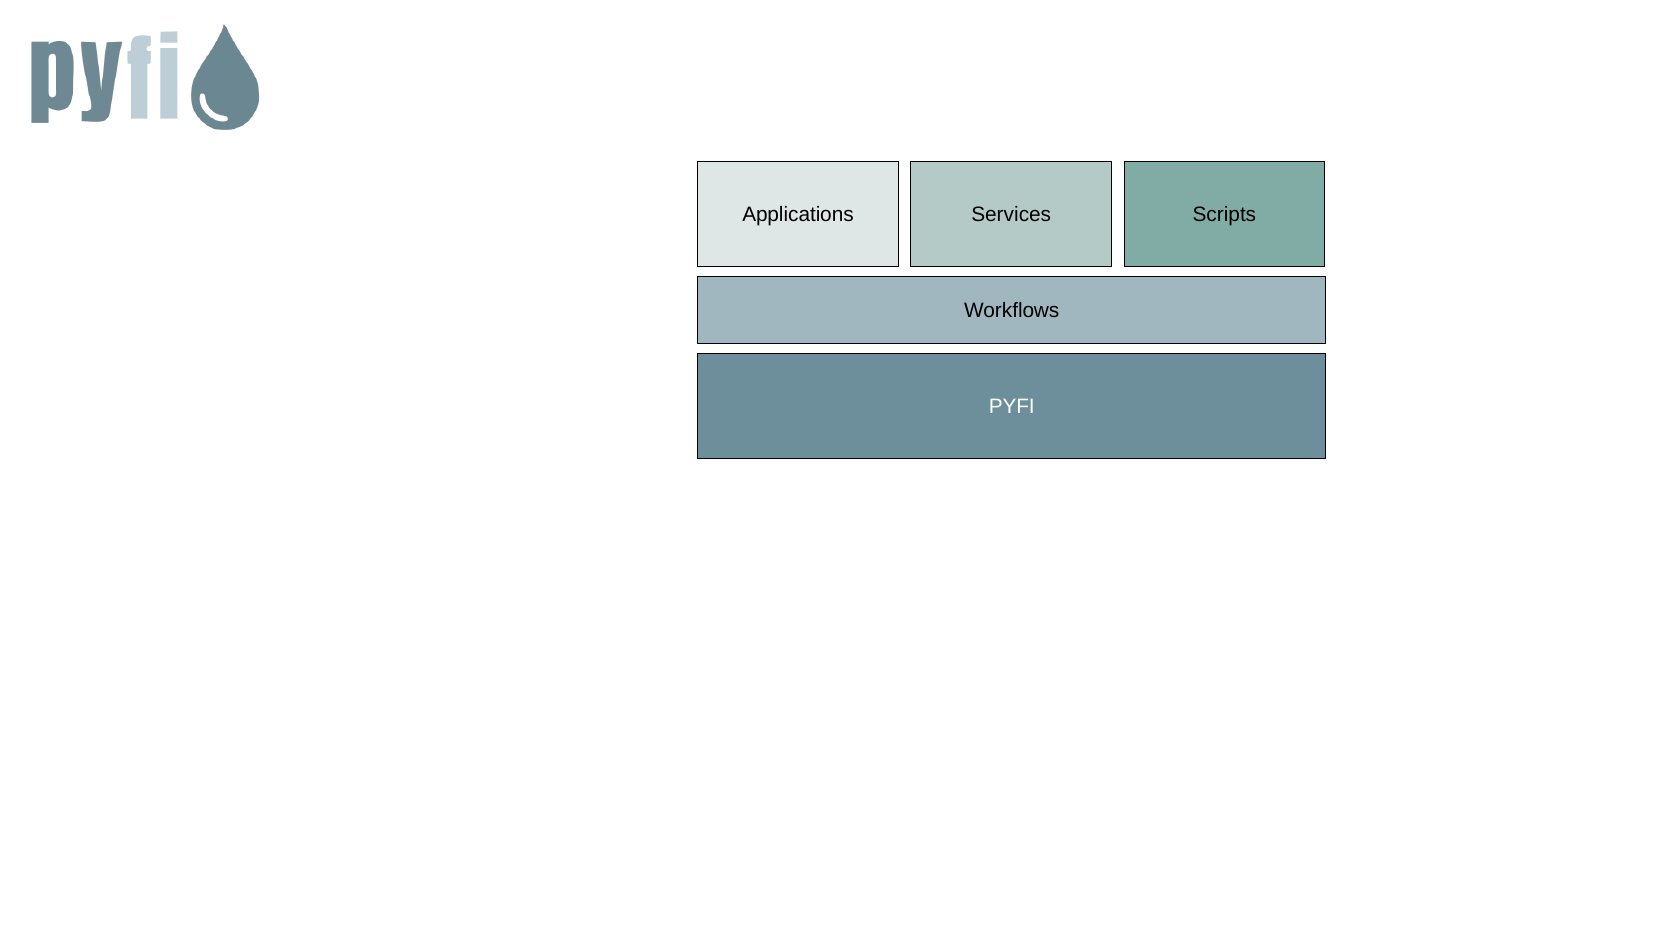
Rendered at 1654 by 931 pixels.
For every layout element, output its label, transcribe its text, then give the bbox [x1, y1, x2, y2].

text_box Workflows [697, 276, 1326, 344]
picture [24, 17, 260, 133]
text_box Services [910, 161, 1112, 267]
text_box Applications [697, 161, 899, 267]
text_box PYFI [697, 353, 1326, 459]
text_box Scripts [1124, 161, 1325, 267]
